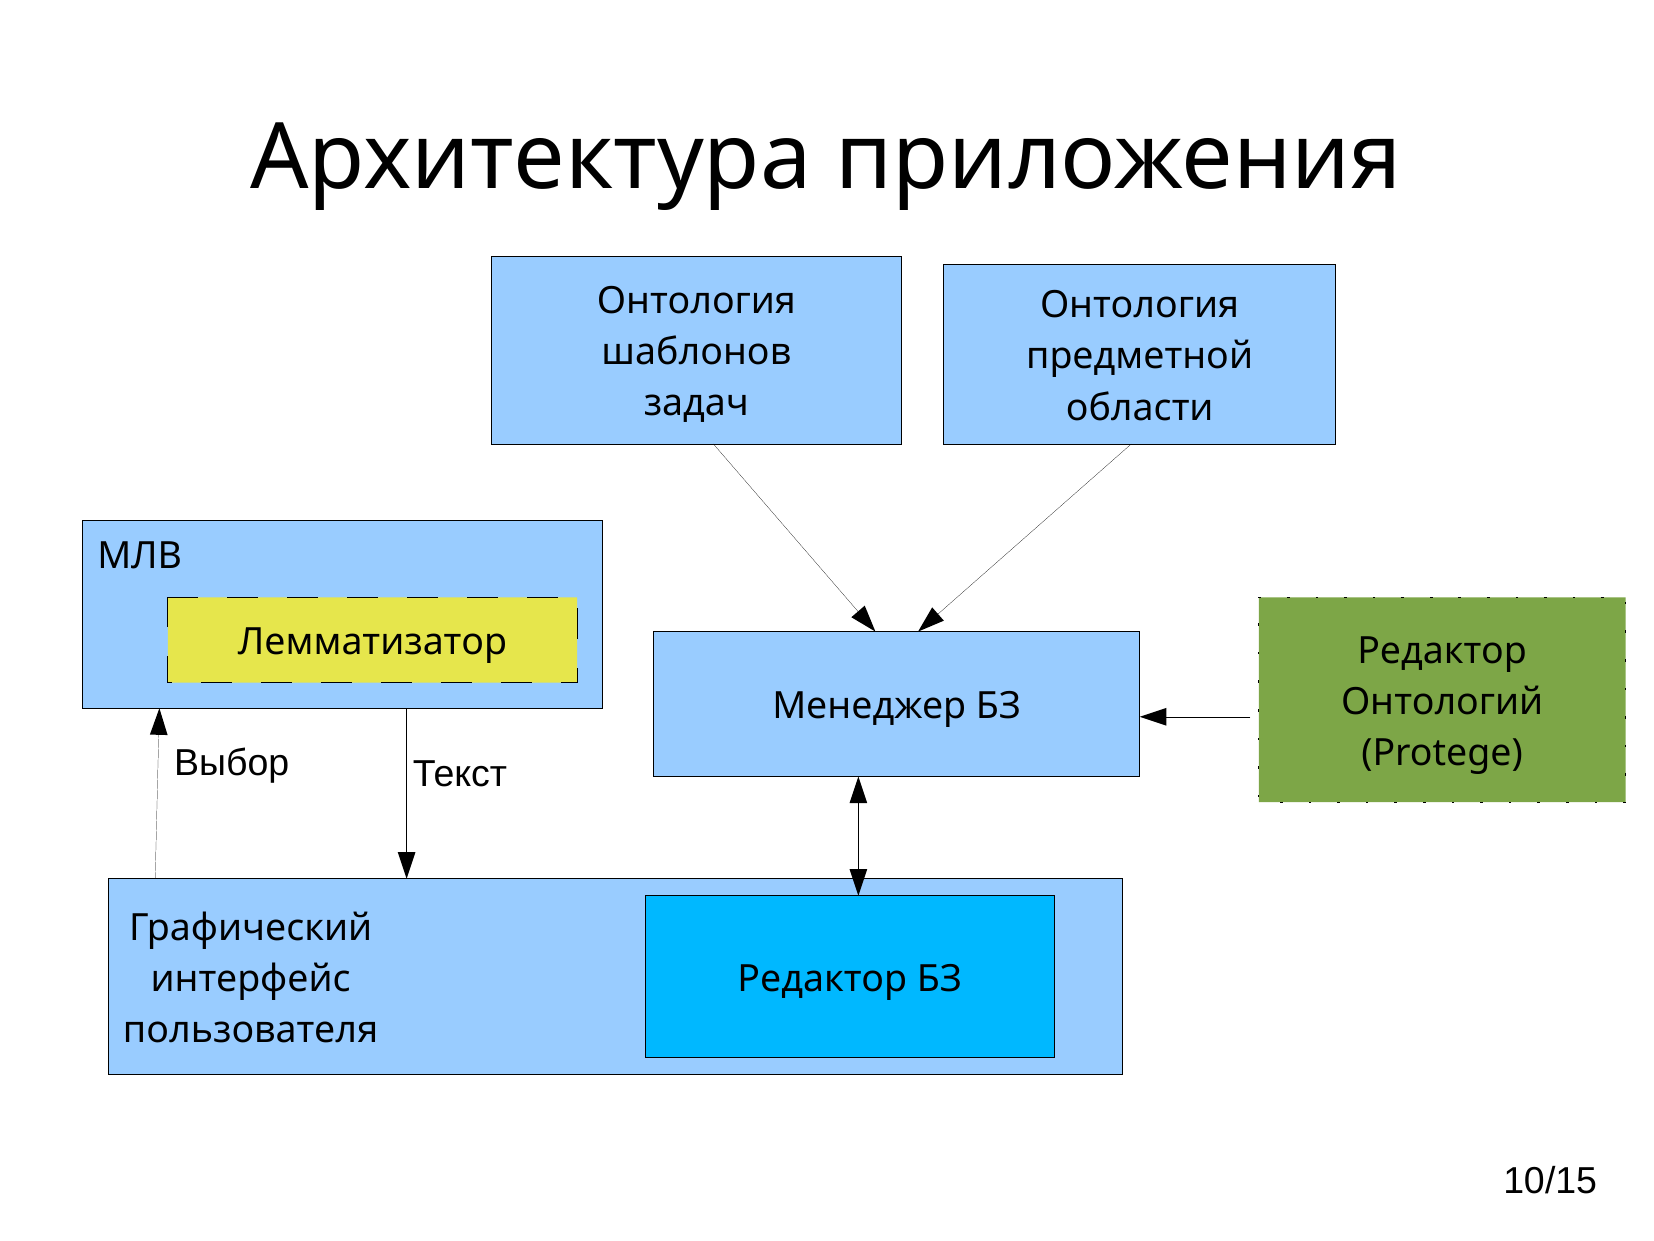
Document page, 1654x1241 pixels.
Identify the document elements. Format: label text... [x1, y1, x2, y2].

text_box Лемматизатор [167, 597, 578, 683]
text_box Графический интерфейс пользователя [108, 878, 1123, 1075]
title Архитектура приложения [82, 49, 1571, 257]
text_box Менеджер БЗ [653, 631, 1140, 777]
text_box Редактор БЗ [645, 895, 1055, 1058]
text_box Онтология шаблонов задач [491, 256, 902, 445]
text_box Текст [398, 745, 600, 828]
text_box МЛВ [82, 520, 603, 709]
text_box Выбор [159, 733, 369, 825]
text_box Онтология предметной области [943, 264, 1336, 445]
text_box <номер>/15 [1476, 1151, 1625, 1241]
text_box Редактор Онтологий (Protege) [1258, 597, 1626, 803]
